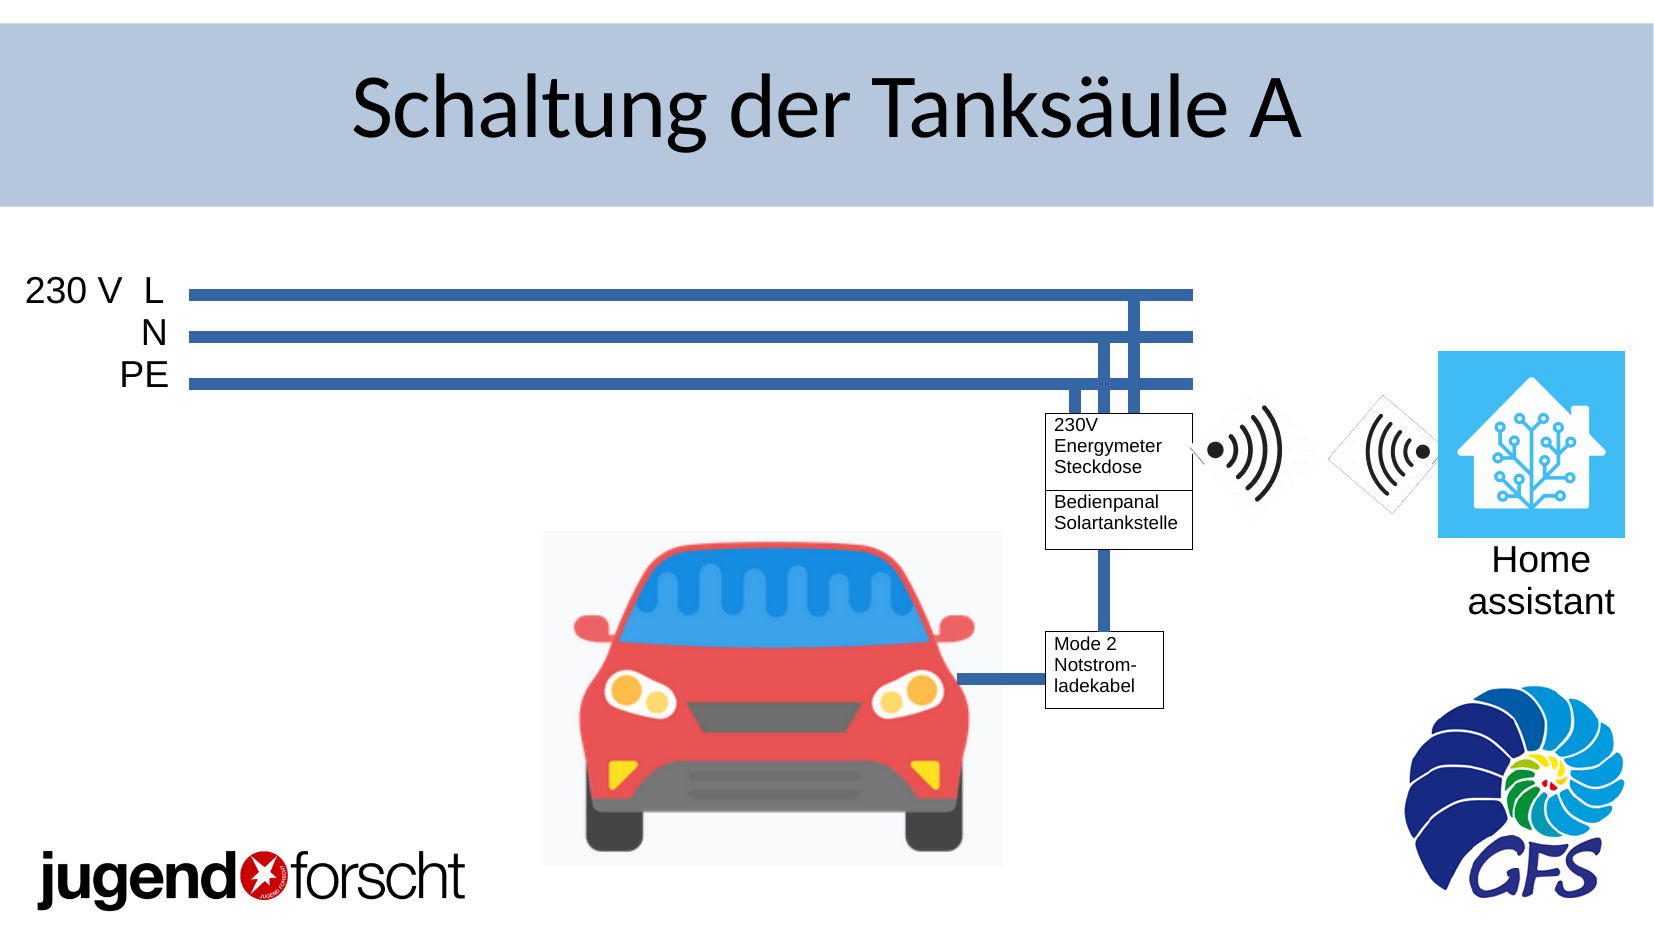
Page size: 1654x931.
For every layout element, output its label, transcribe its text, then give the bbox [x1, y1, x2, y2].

text_box Home assistant [1429, 531, 1654, 650]
picture [543, 531, 1003, 866]
picture [1187, 383, 1326, 523]
text_box 230V Energymeter Steckdose [1045, 413, 1193, 490]
picture [1328, 351, 1625, 538]
text_box Bedienpanal Solartankstelle [1045, 490, 1193, 550]
text_box 230 V L N PE [10, 262, 188, 404]
picture [1387, 679, 1643, 916]
title Schaltung der Tanksäule A [0, 23, 1654, 207]
picture [29, 846, 473, 916]
text_box Mode 2 Notstrom-ladekabel [1045, 631, 1164, 709]
